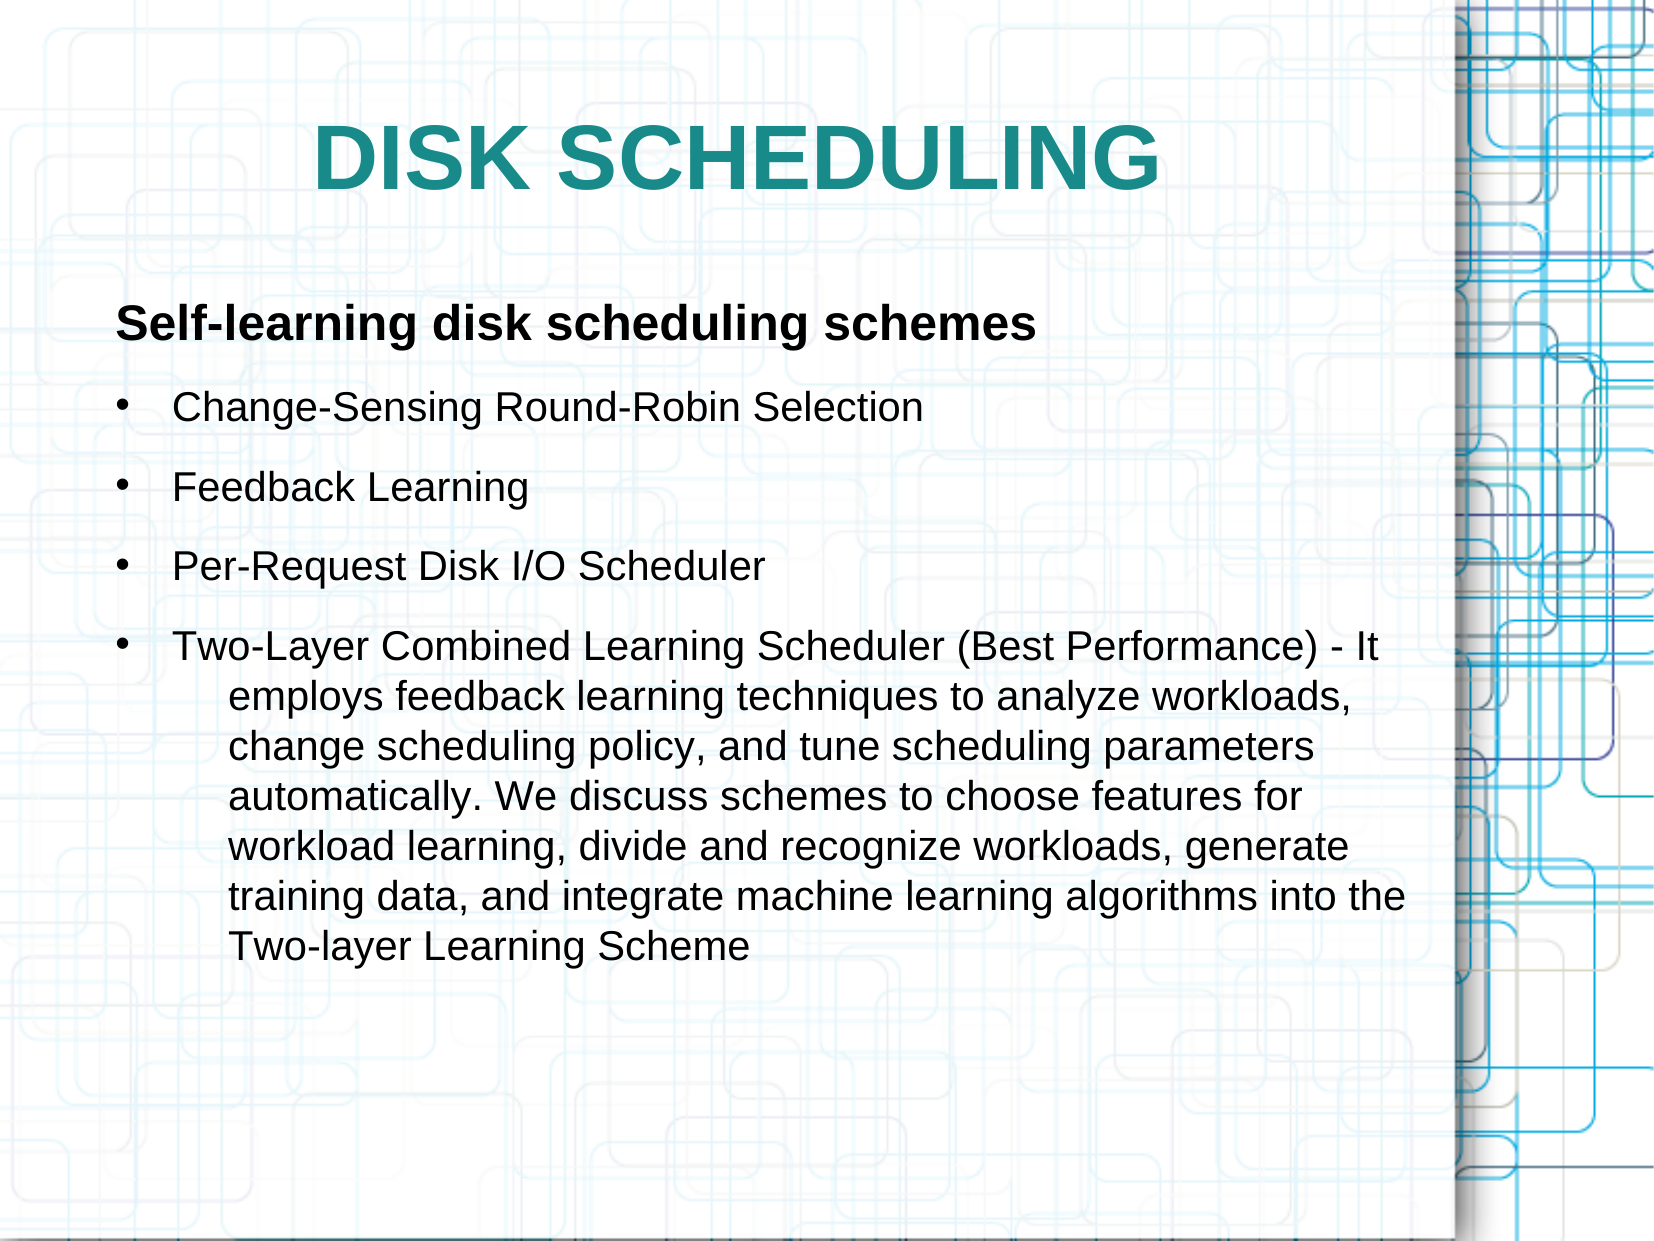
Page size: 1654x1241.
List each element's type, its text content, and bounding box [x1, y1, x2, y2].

picture [0, 0, 1654, 1241]
list Self-learning disk scheduling schemes Change-Sensing Round-Robin Selection Feedback Learning Per-Request Disk I/O Scheduler Two-Layer Combined Learning Scheduler (Best Performance) - It employs feedback learning techniques to analyze workloads, change scheduling policy, and tune scheduling parameters automatically. We discuss schemes to choose features for workload learning, divide and recognize workloads, generate training data, and integrate machine learning algorithms into the Two-layer Learning Scheme [115, 290, 1418, 1010]
title DISK SCHEDULING [58, 49, 1418, 257]
